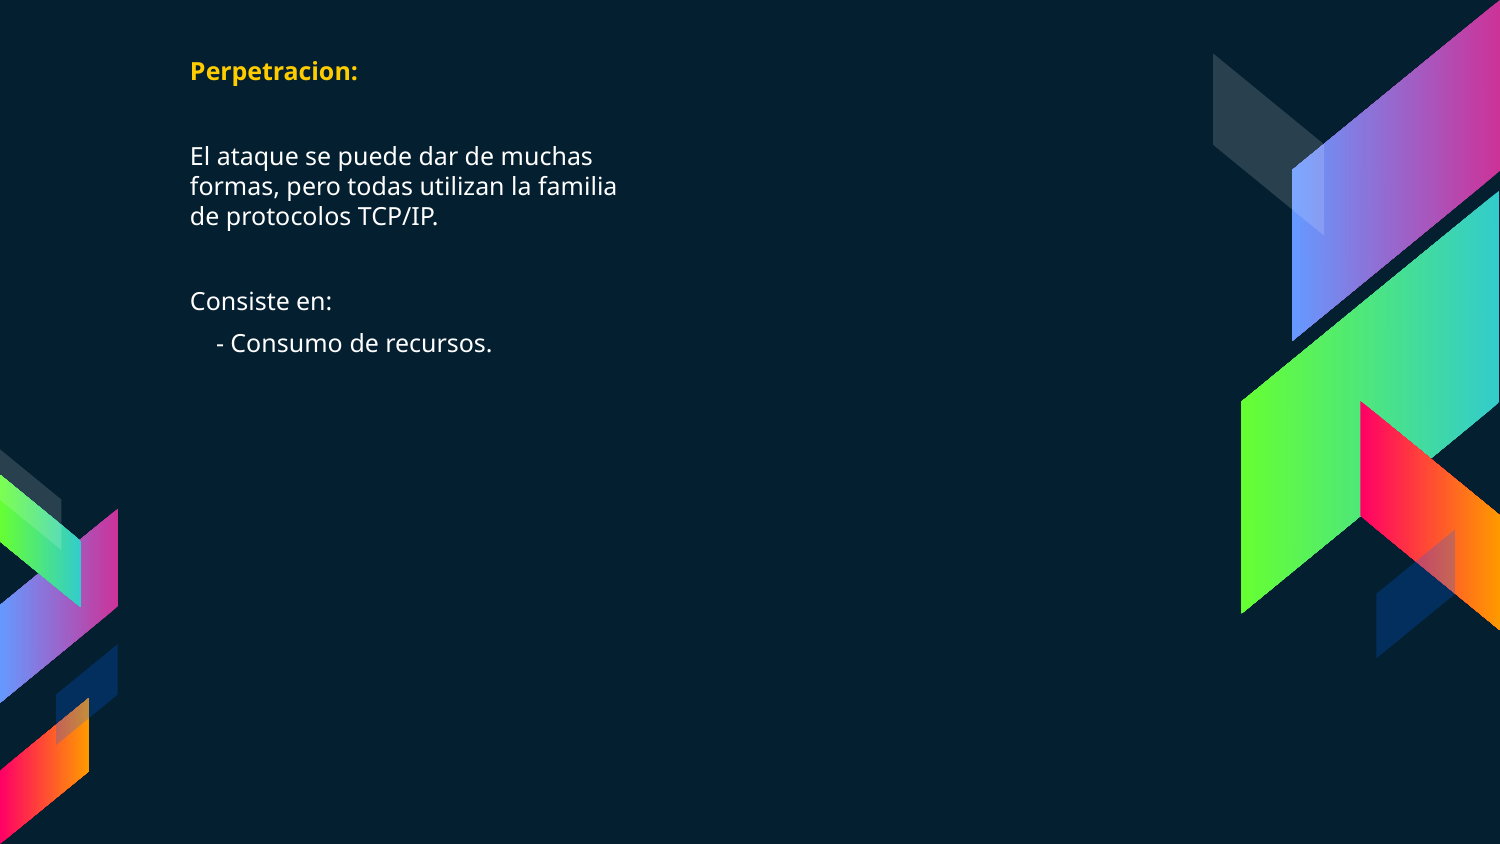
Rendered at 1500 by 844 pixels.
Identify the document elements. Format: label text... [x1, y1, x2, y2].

list Perpetracion: El ataque se puede dar de muchas formas, pero todas utilizan la familia de protocolos TCP/IP. Consiste en: - Consumo de recursos. [175, 40, 655, 512]
